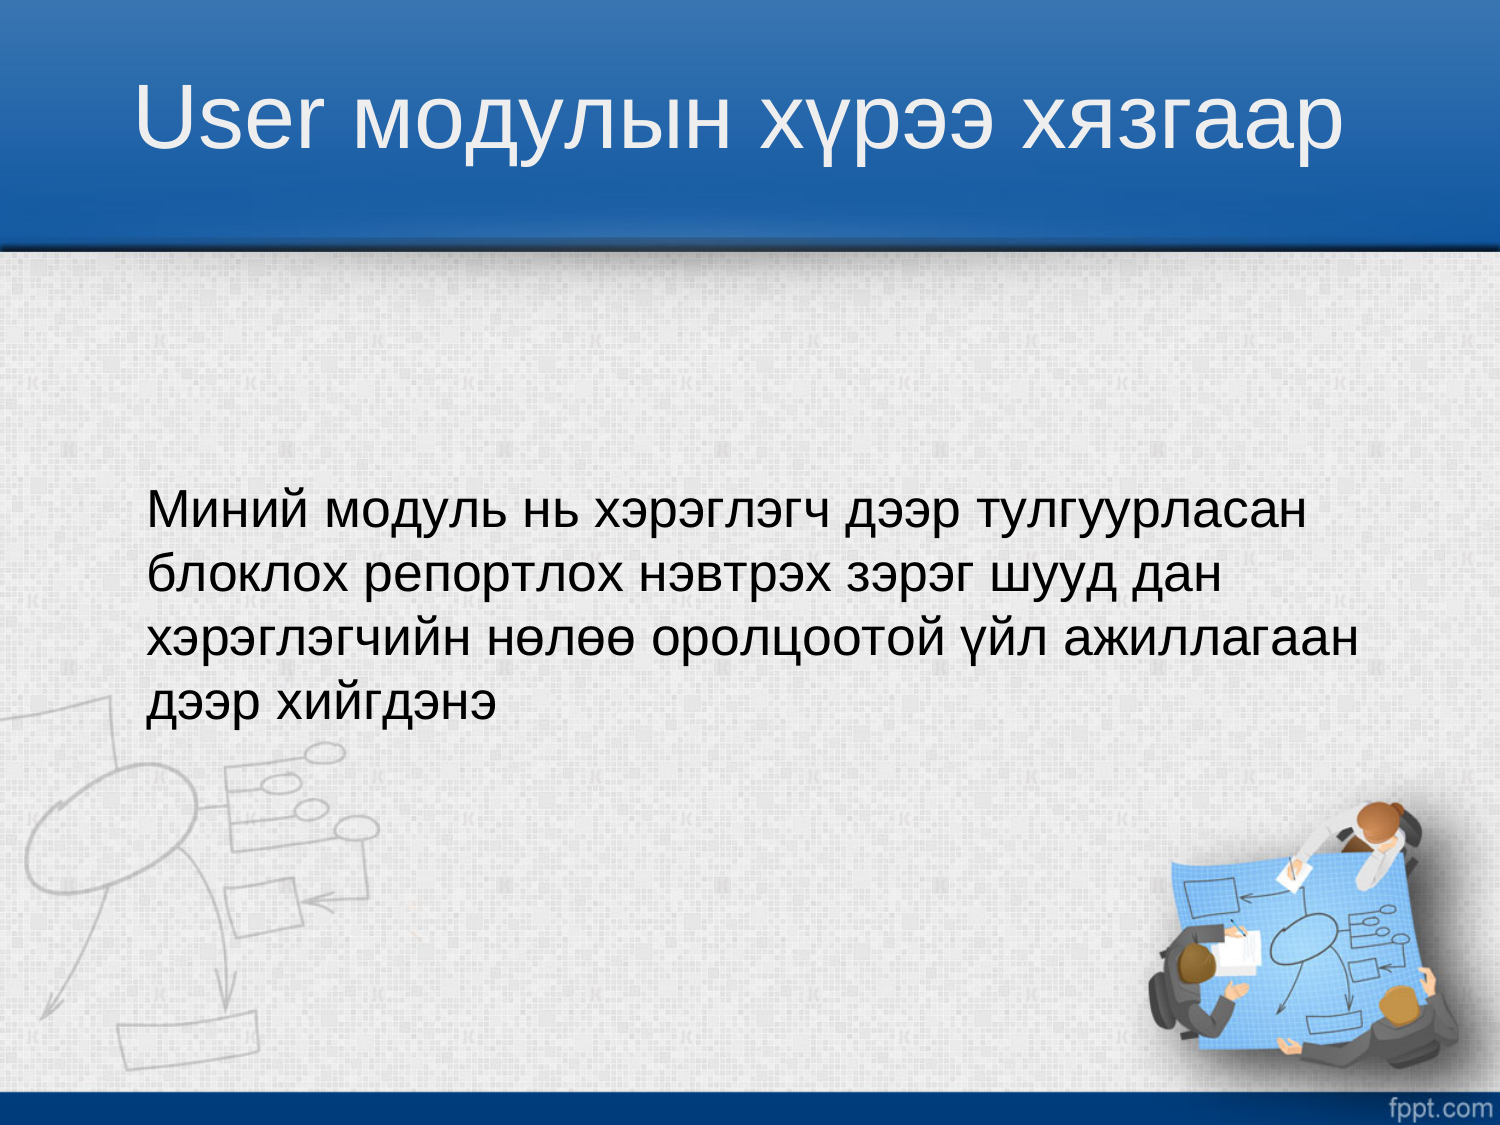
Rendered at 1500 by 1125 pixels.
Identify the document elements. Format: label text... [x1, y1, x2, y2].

list Миний модуль нь хэрэглэгч дээр тулгуурласан блоклох репортлох нэвтрэх зэрэг шууд дан хэрэглэгчийн нөлөө оролцоотой үйл ажиллагаан дээр хийгдэнэ [75, 304, 1426, 1047]
picture [0, 0, 1500, 1125]
title User модулын хүрээ хязгаар [64, 30, 1415, 192]
